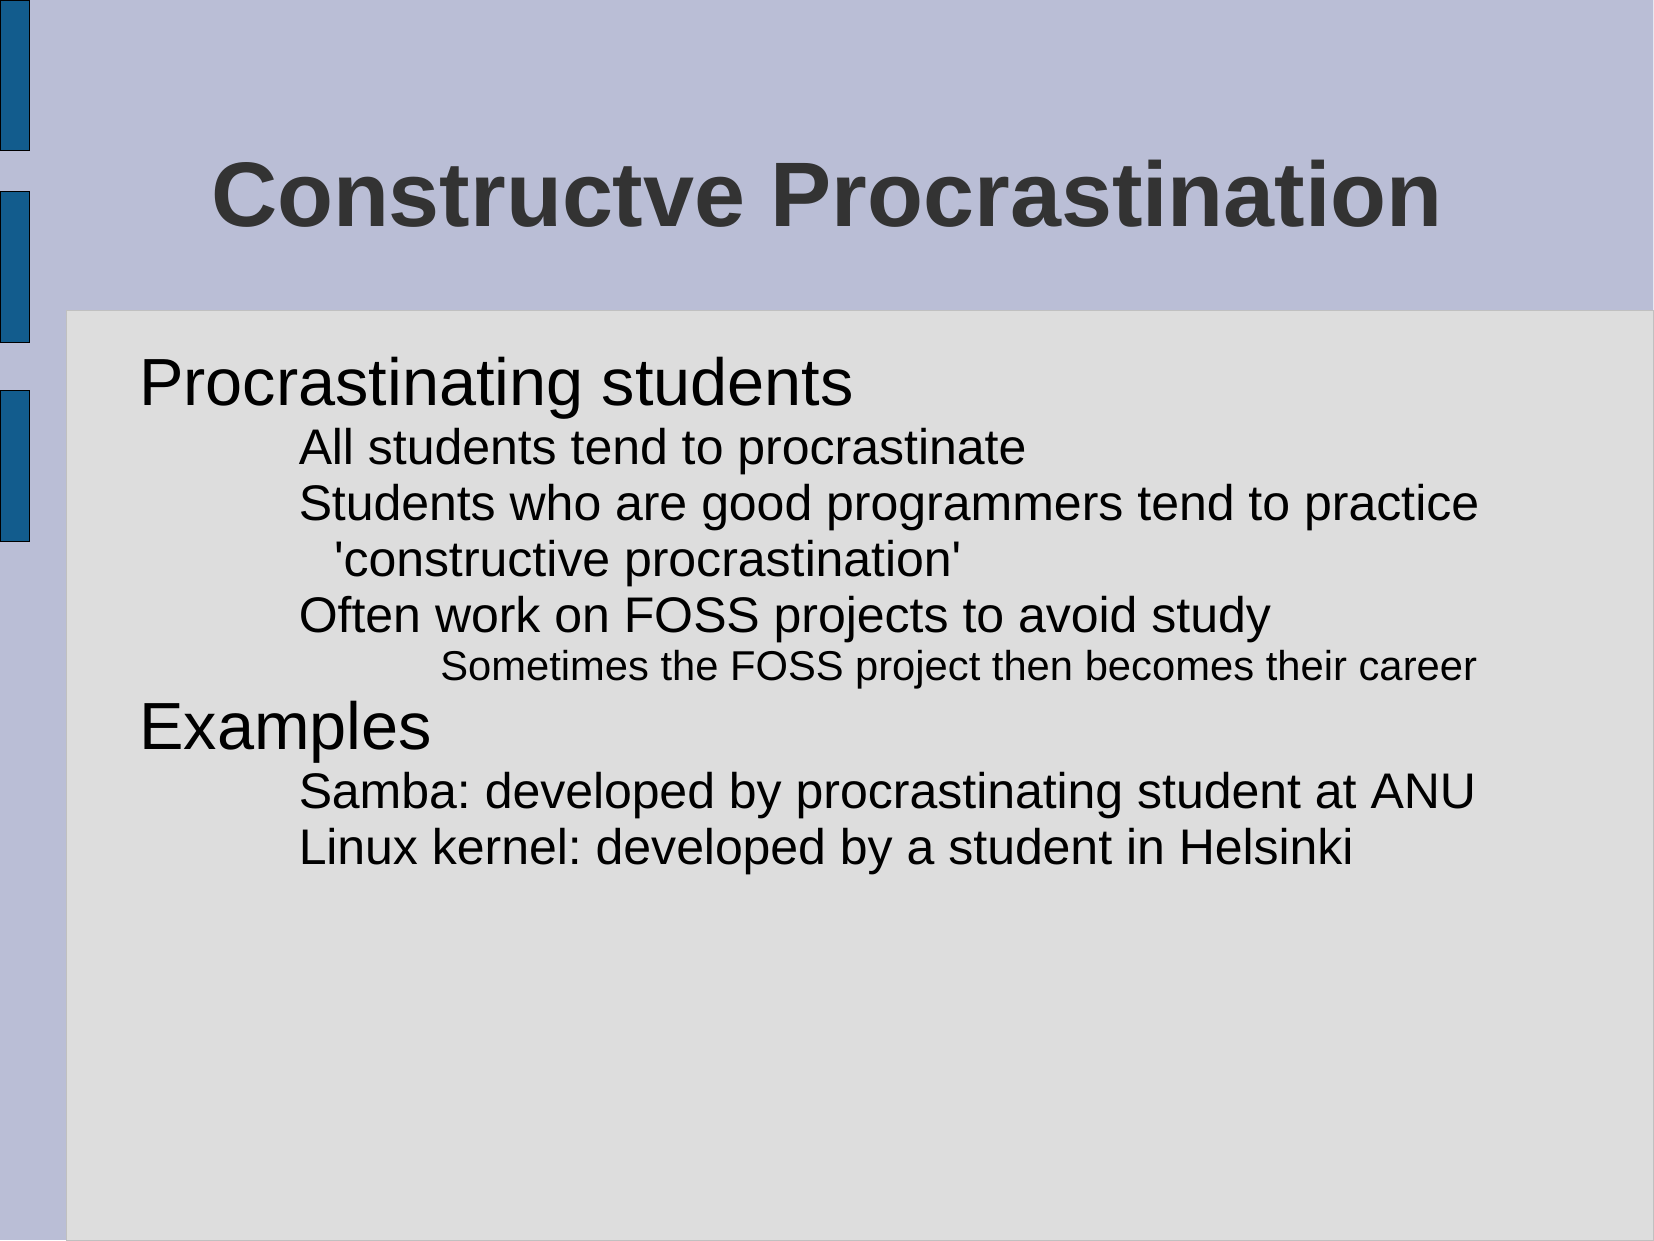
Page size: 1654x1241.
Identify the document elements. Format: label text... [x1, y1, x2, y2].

list Procrastinating students All students tend to procrastinate Students who are good programmers tend to practice 'constructive procrastination' Often work on FOSS projects to avoid study Sometimes the FOSS project then becomes their career Examples Samba: developed by procrastinating student at ANU Linux kernel: developed by a student in Helsinki [121, 344, 1534, 1112]
title Constructve Procrastination [121, 98, 1534, 291]
